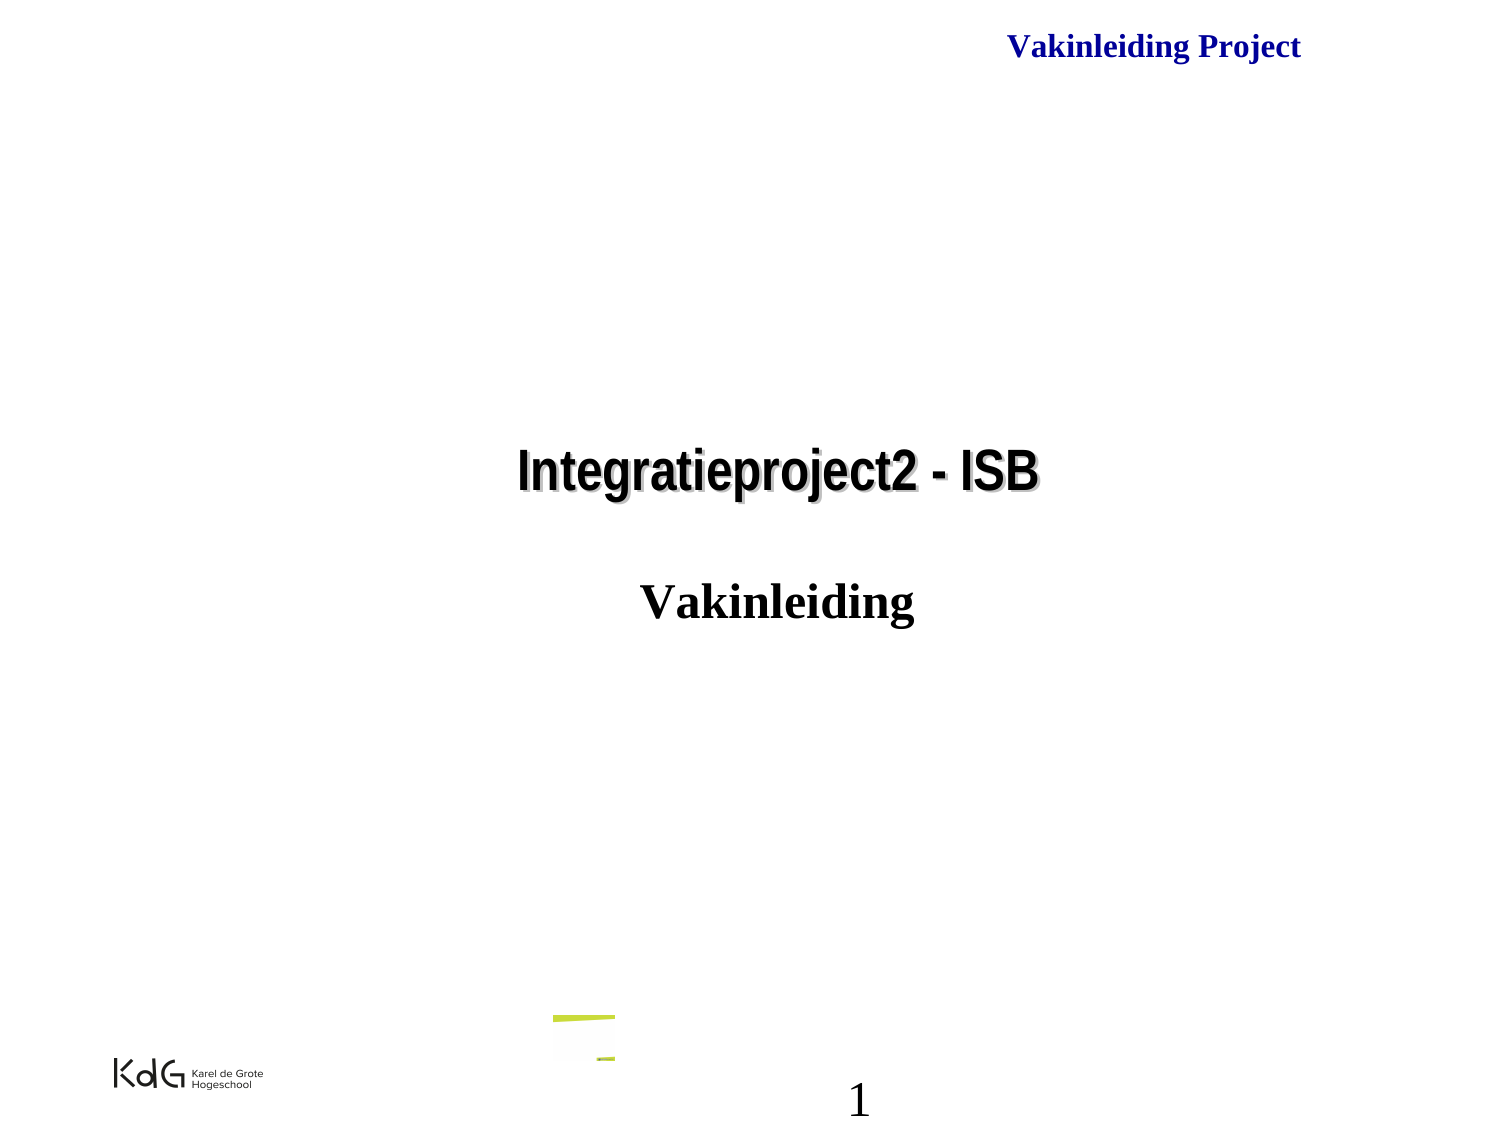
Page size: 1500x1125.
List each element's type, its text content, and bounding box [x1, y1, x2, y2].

picture [553, 1015, 615, 1061]
title Integratieproject2 - ISB [141, 377, 1417, 565]
picture [114, 1058, 263, 1090]
subtitle Vakinleiding [220, 566, 1334, 855]
